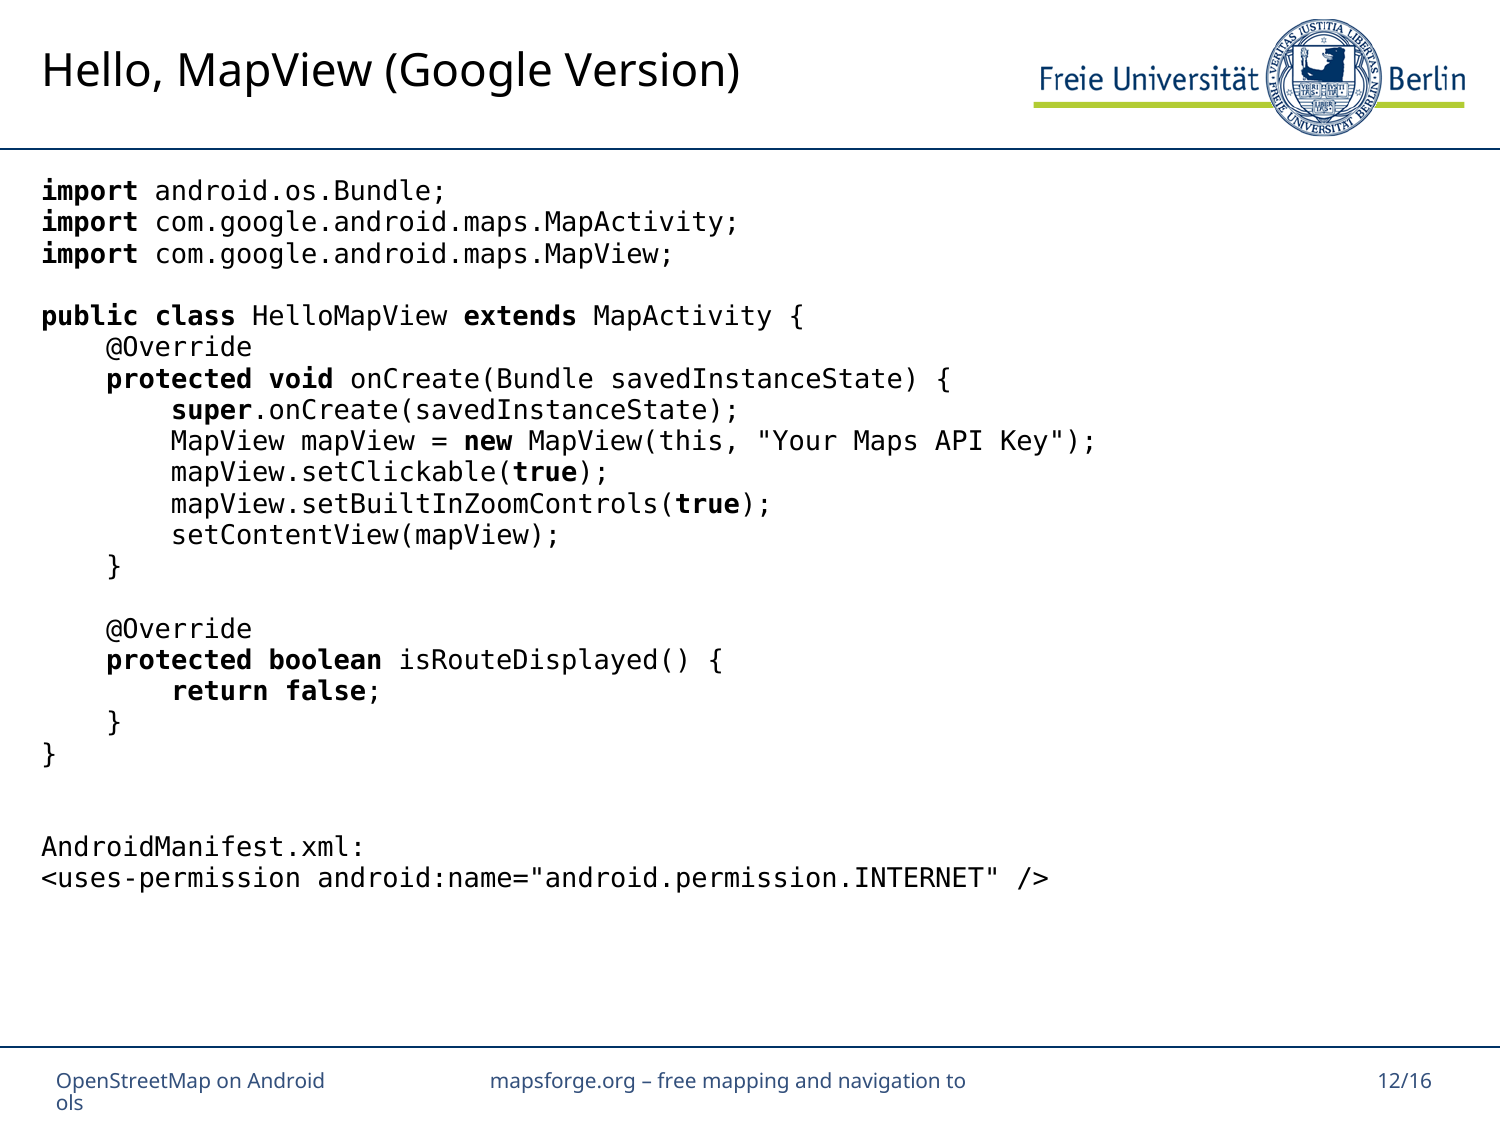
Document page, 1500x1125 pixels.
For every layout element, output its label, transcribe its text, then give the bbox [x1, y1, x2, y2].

picture [1033, 19, 1470, 137]
list import android.os.Bundle; import com.google.android.maps.MapActivity; import com.google.android.maps.MapView; public class HelloMapView extends MapActivity { @Override protected void onCreate(Bundle savedInstanceState) { super.onCreate(savedInstanceState); MapView mapView = new MapView(this, "Your Maps API Key"); mapView.setClickable(true); mapView.setBuiltInZoomControls(true); setContentView(mapView); } @Override protected boolean isRouteDisplayed() { return false; } } AndroidManifest.xml: <uses-permission android:name="android.permission.INTERNET" /> [41, 175, 1447, 919]
title Hello, MapView (Google Version) [41, 0, 1016, 138]
